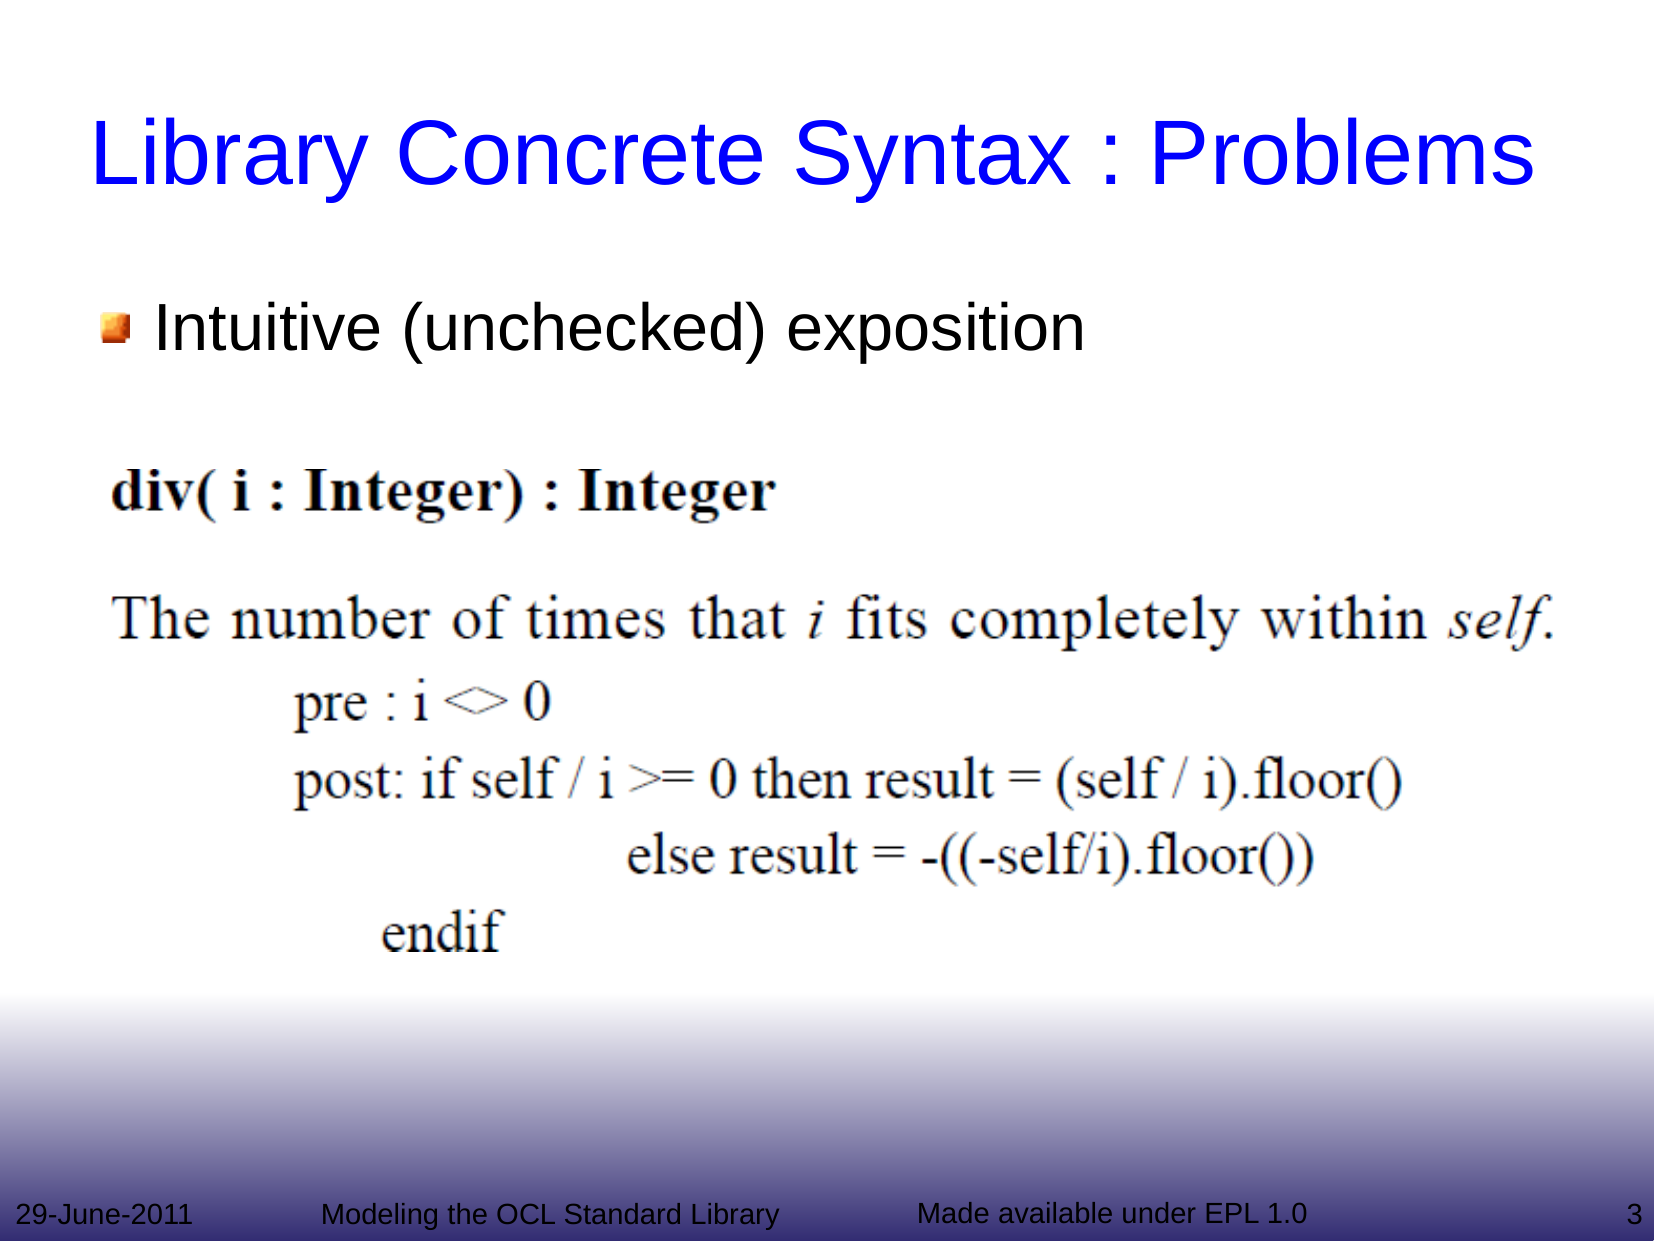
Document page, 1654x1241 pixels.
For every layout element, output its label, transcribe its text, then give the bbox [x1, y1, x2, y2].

list Intuitive (unchecked) exposition [82, 290, 1571, 1109]
picture [111, 469, 1555, 952]
title Library Concrete Syntax : Problems [82, 49, 1571, 257]
